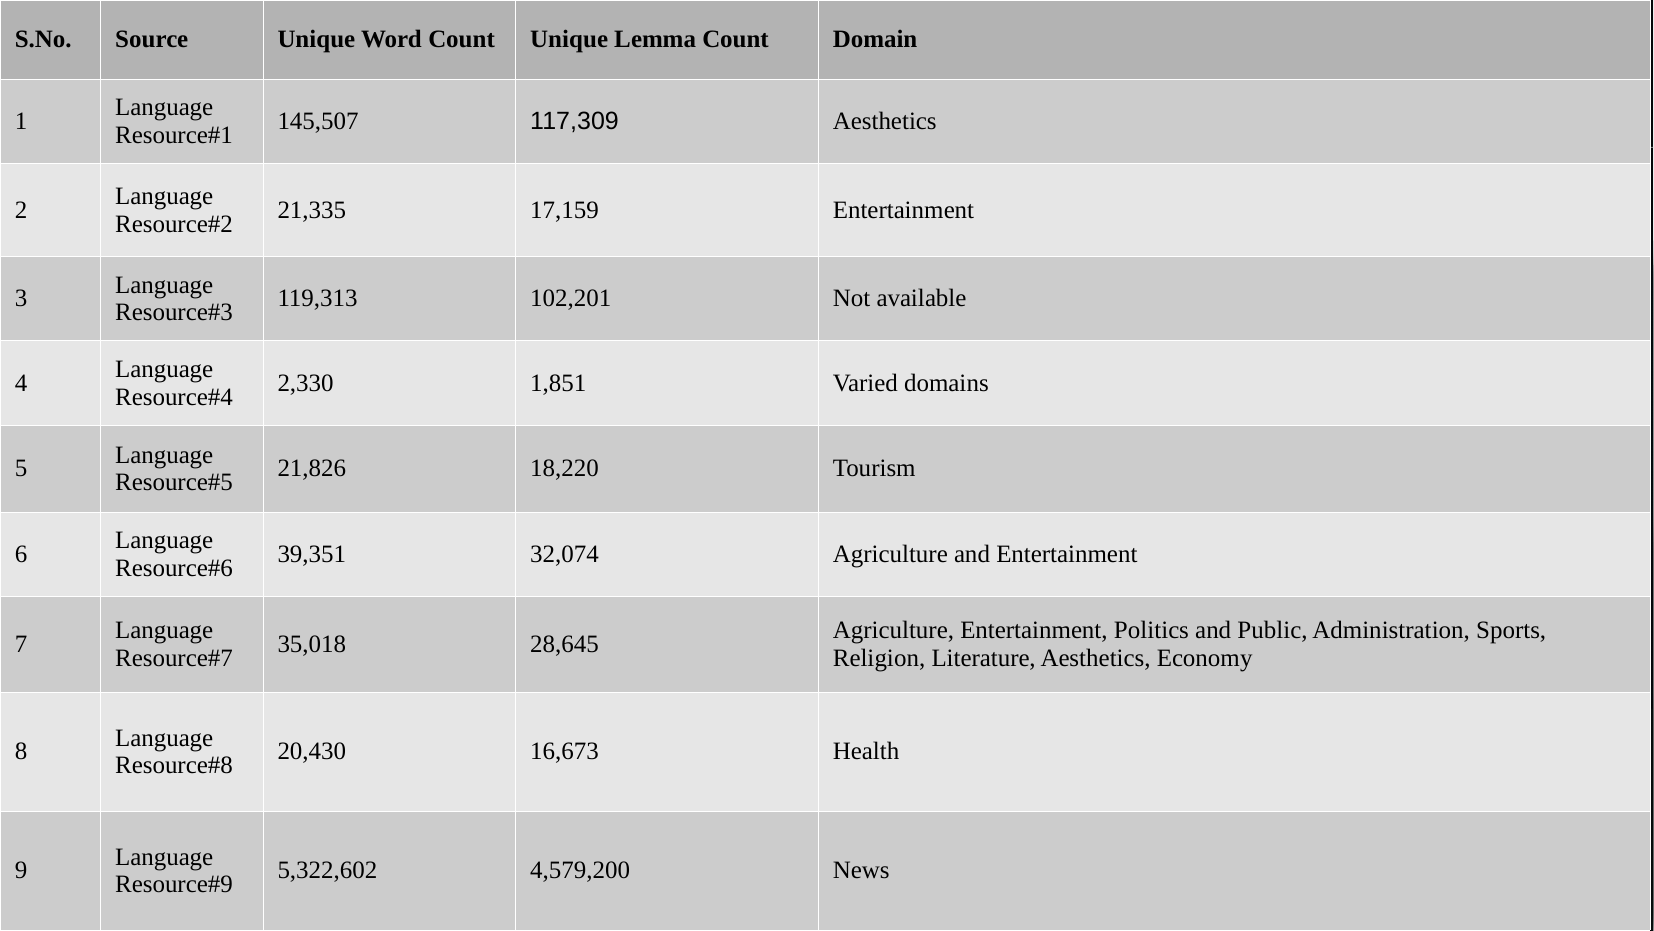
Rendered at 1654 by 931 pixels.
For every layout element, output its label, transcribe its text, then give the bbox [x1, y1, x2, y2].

table_cell 4 [1, 341, 100, 425]
table_cell Entertainment [819, 164, 1650, 256]
table_cell 8 [1, 693, 100, 811]
table_cell 18,220 [516, 426, 818, 512]
table_cell 1,851 [516, 341, 818, 425]
picture [1650, 0, 1654, 931]
table_cell Aesthetics [819, 80, 1650, 163]
table_cell 117,309 [516, 80, 818, 163]
table_cell Not available [819, 257, 1650, 340]
table_cell 1 [1, 80, 100, 163]
table_cell 102,201 [516, 257, 818, 340]
table_cell 4,579,200 [516, 812, 818, 930]
table_cell Language Resource#3 [101, 257, 263, 340]
table_cell Language Resource#2 [101, 164, 263, 256]
table_cell Varied domains [819, 341, 1650, 425]
table_cell Language Resource#1 [101, 80, 263, 163]
table_cell 20,430 [264, 693, 515, 811]
table_cell Language Resource#6 [101, 513, 263, 596]
table_header S.No. [1, 1, 100, 79]
table_cell 6 [1, 513, 100, 596]
table_cell Language Resource#9 [101, 812, 263, 930]
table_cell 28,645 [516, 597, 818, 692]
table_cell 2 [1, 164, 100, 256]
table_cell 5 [1, 426, 100, 512]
table_cell 21,335 [264, 164, 515, 256]
table_header Source [101, 1, 263, 79]
table_cell 2,330 [264, 341, 515, 425]
table_cell 39,351 [264, 513, 515, 596]
table_cell Agriculture and Entertainment [819, 513, 1650, 596]
table_cell Language Resource#5 [101, 426, 263, 512]
table_cell Language Resource#4 [101, 341, 263, 425]
table_cell Health [819, 693, 1650, 811]
table_cell 5,322,602 [264, 812, 515, 930]
table_cell Agriculture, Entertainment, Politics and Public, Administration, Sports, Religion, Literature, Aesthetics, Economy [819, 597, 1650, 692]
table_cell 17,159 [516, 164, 818, 256]
table_cell 145,507 [264, 80, 515, 163]
table_cell 3 [1, 257, 100, 340]
table_cell 32,074 [516, 513, 818, 596]
table_cell 16,673 [516, 693, 818, 811]
table_cell News [819, 812, 1650, 930]
table_header Domain [819, 1, 1650, 79]
table_header Unique Lemma Count [516, 1, 818, 79]
table_cell 35,018 [264, 597, 515, 692]
table_cell 119,313 [264, 257, 515, 340]
table_cell 7 [1, 597, 100, 692]
table_cell Language Resource#8 [101, 693, 263, 811]
table_cell 21,826 [264, 426, 515, 512]
table_header Unique Word Count [264, 1, 515, 79]
table_cell 9 [1, 812, 100, 930]
table_cell Language Resource#7 [101, 597, 263, 692]
table_cell Tourism [819, 426, 1650, 512]
